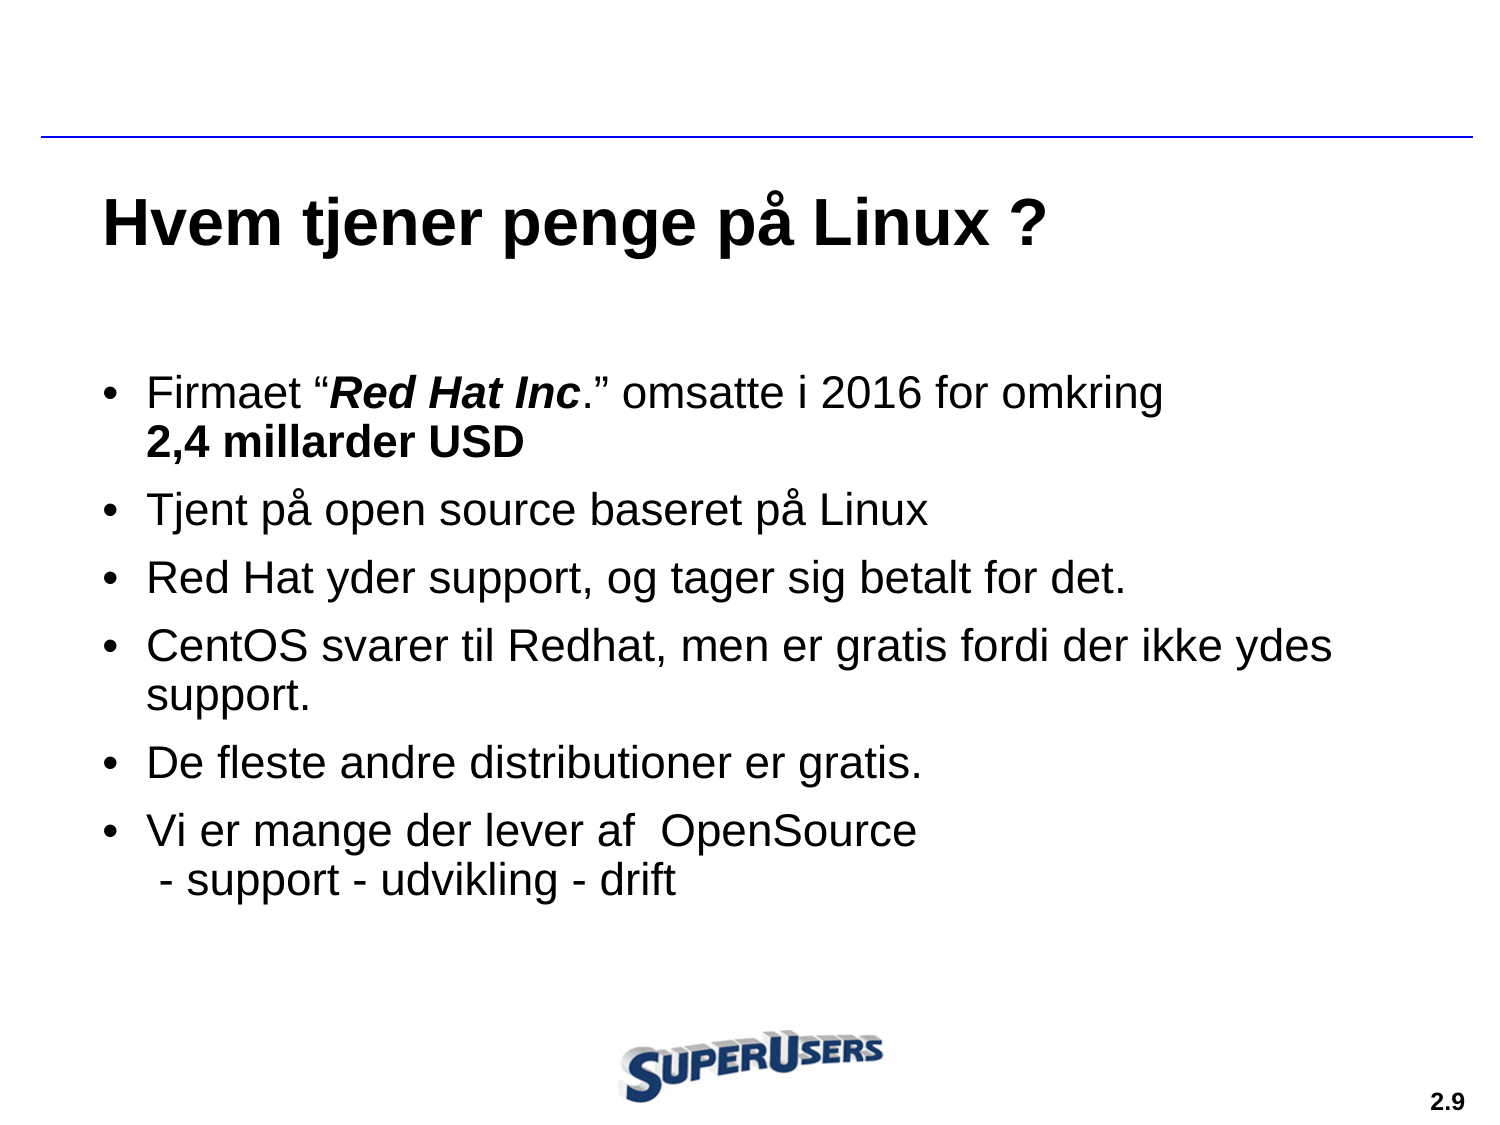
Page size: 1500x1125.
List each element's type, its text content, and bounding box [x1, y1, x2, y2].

list Hvem tjener penge på Linux ? Firmaet “Red Hat Inc.” omsatte i 2016 for omkring 2,4 millarder USD Tjent på open source baseret på Linux Red Hat yder support, og tager sig betalt for det. CentOS svarer til Redhat, men er gratis fordi der ikke ydes support. De fleste andre distributioner er gratis. Vi er mange der lever af OpenSource - support - udvikling - drift [88, 180, 1398, 992]
picture [592, 1015, 908, 1123]
